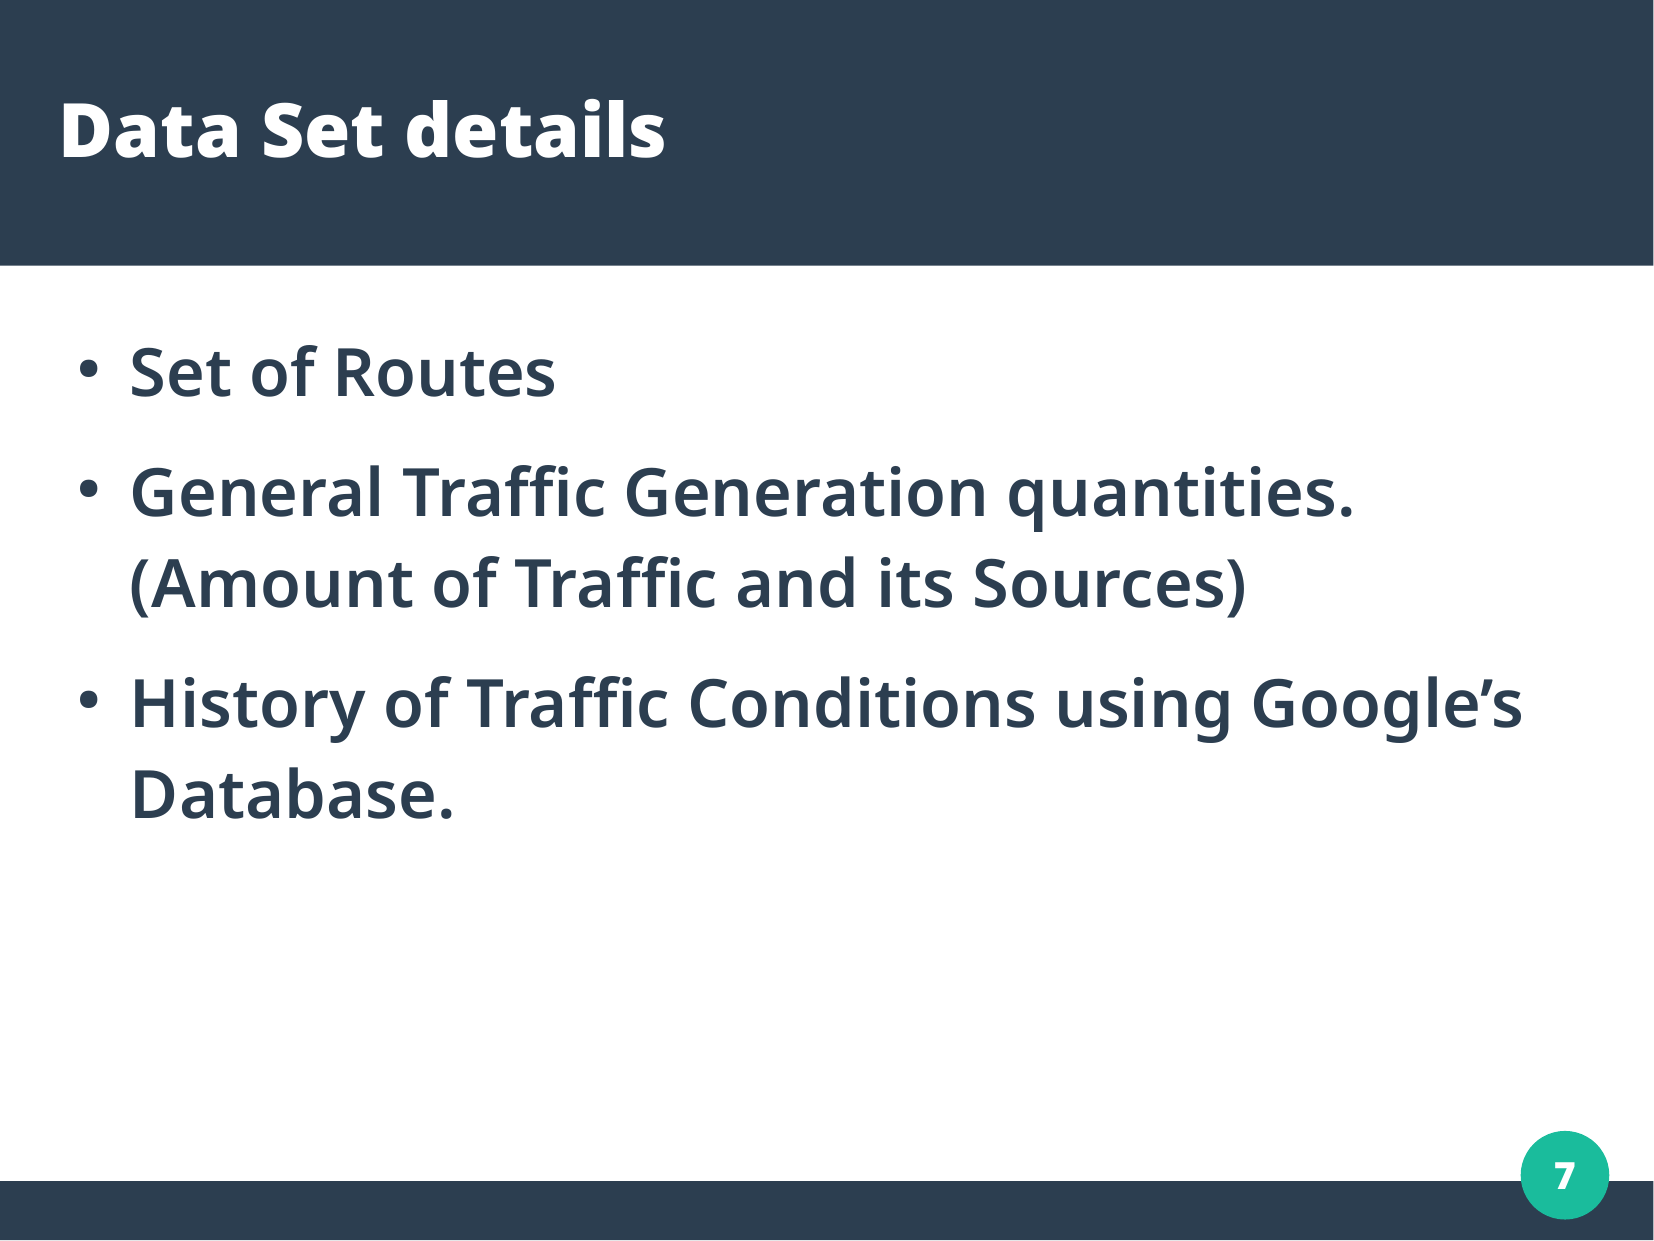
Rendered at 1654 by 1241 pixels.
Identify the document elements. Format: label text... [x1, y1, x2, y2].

list Set of Routes General Traffic Generation quantities. (Amount of Traffic and its Sources) History of Traffic Conditions using Google’s Database. [59, 324, 1595, 1152]
title Data Set details [59, 49, 1595, 207]
